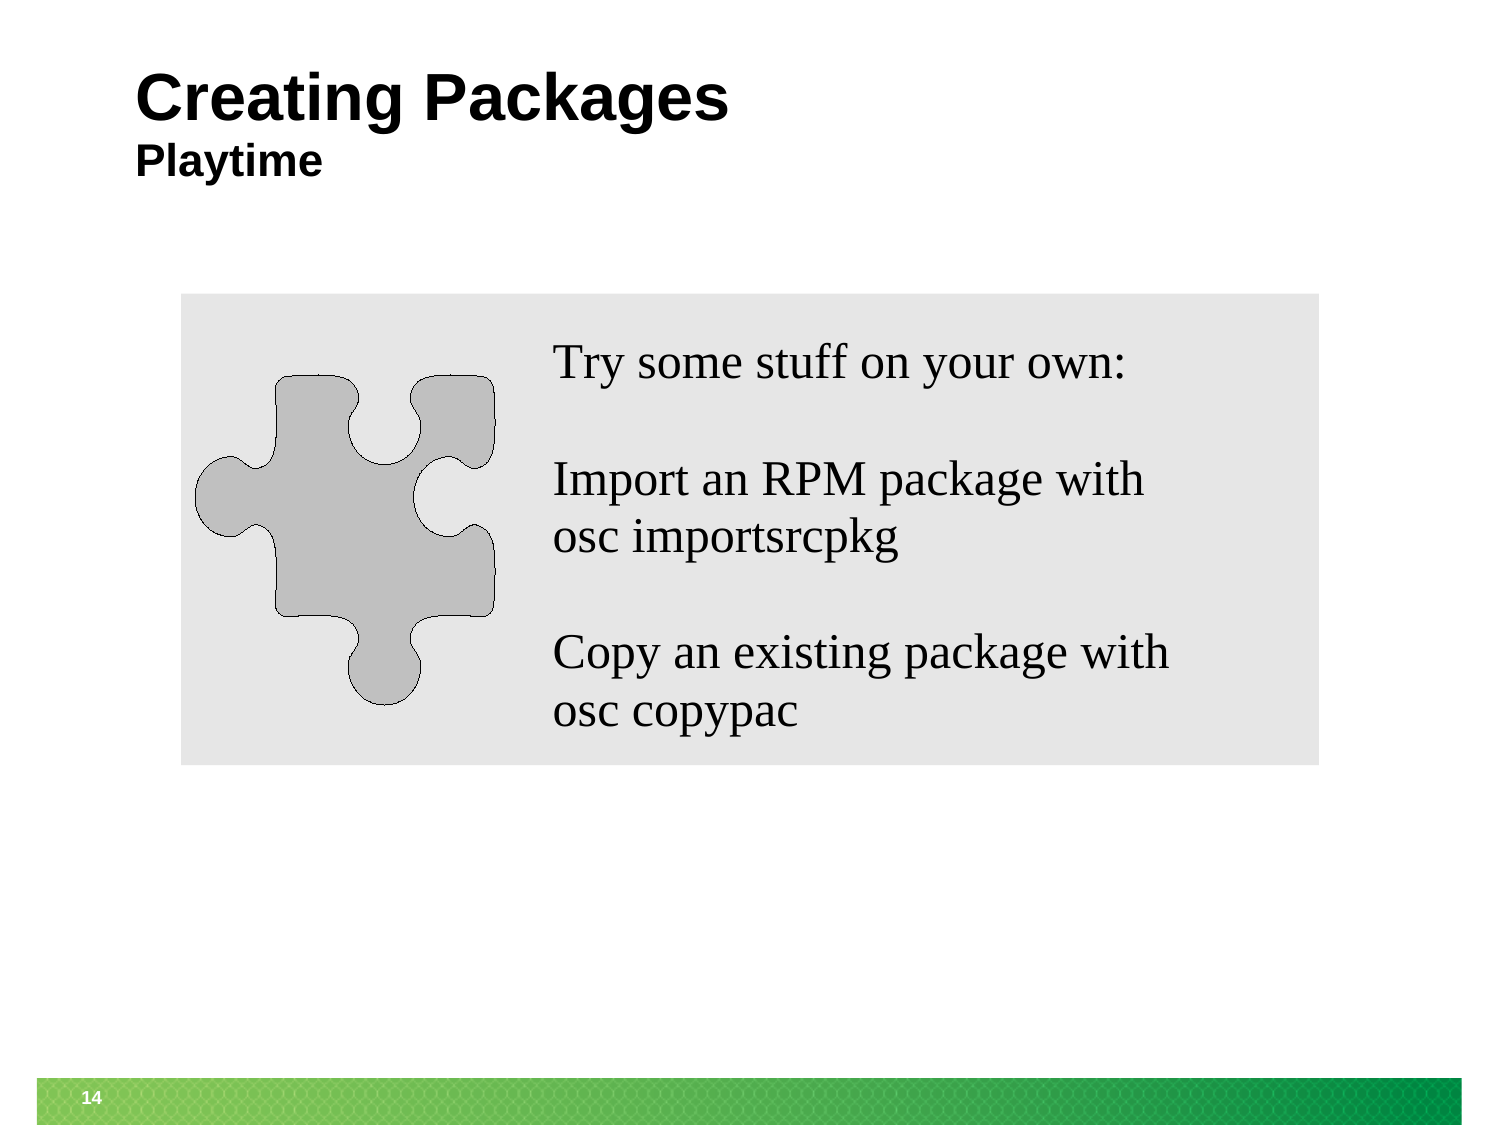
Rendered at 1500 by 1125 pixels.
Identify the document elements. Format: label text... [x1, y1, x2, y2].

text_box [181, 293, 1319, 766]
picture [36, 1078, 1462, 1125]
title Creating Packages Playtime [135, 41, 1372, 204]
text_box Try some stuff on your own: Import an RPM package with osc importsrcpkg Copy an existing package with osc copypac [552, 331, 1171, 736]
